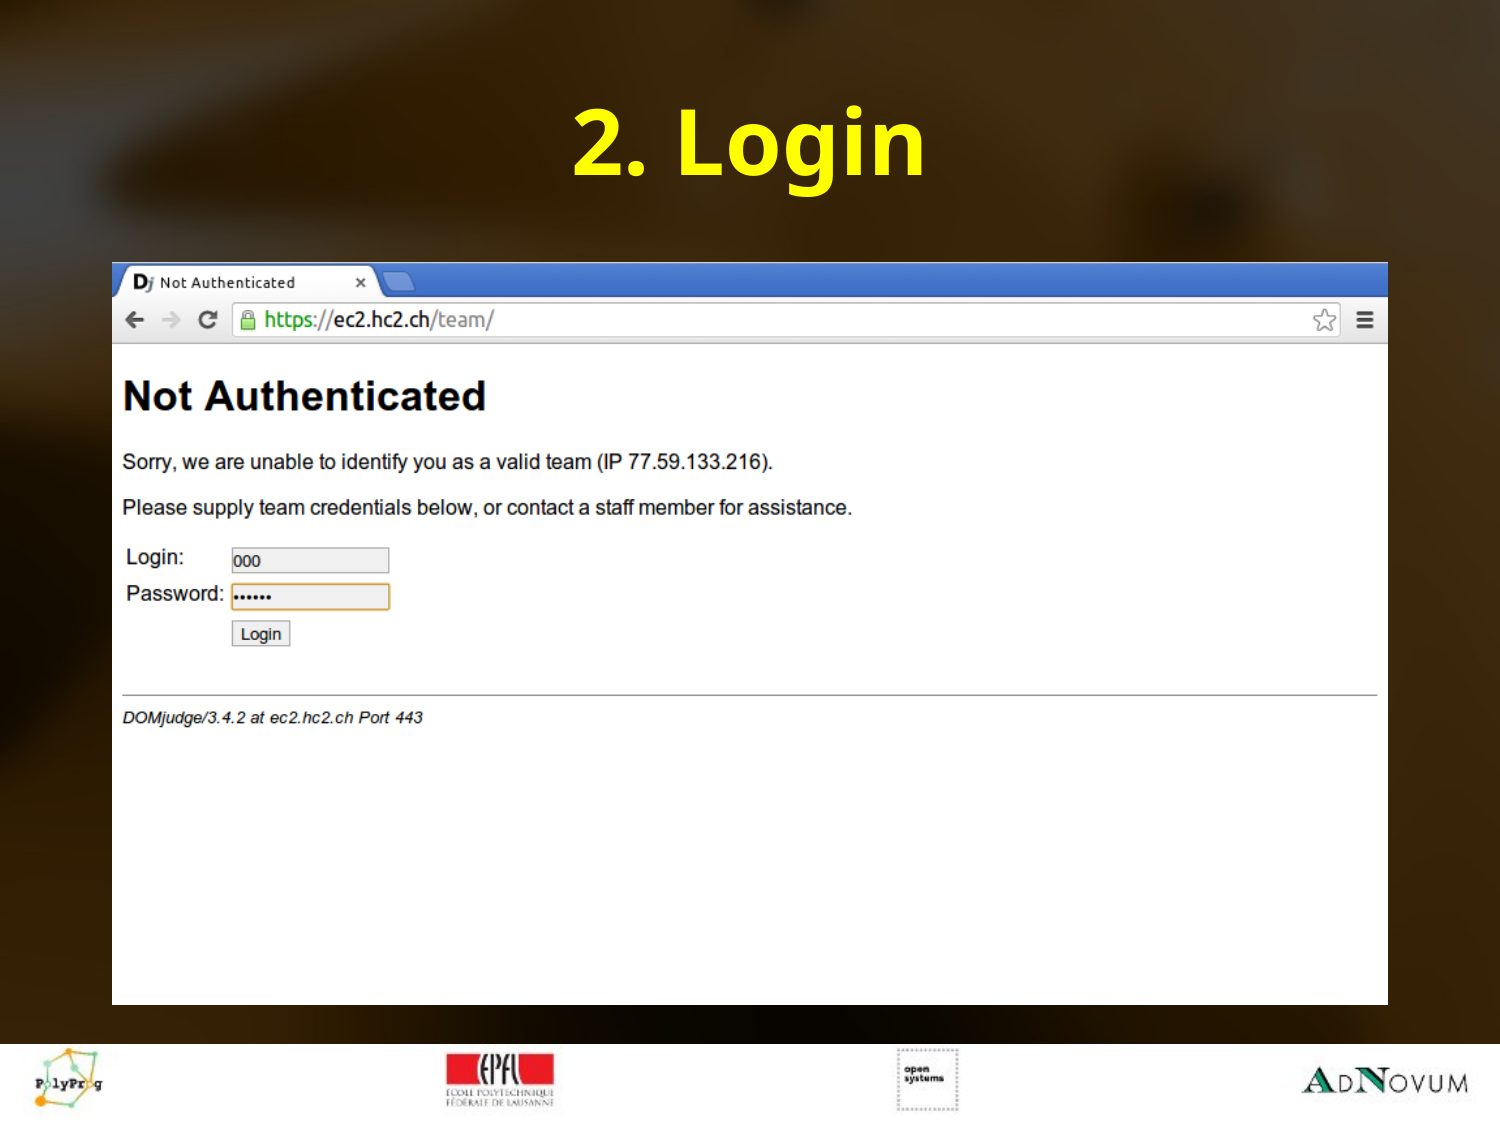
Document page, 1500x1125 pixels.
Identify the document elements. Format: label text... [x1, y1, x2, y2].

picture [0, 0, 1500, 1120]
title 2. Login [75, 45, 1425, 233]
